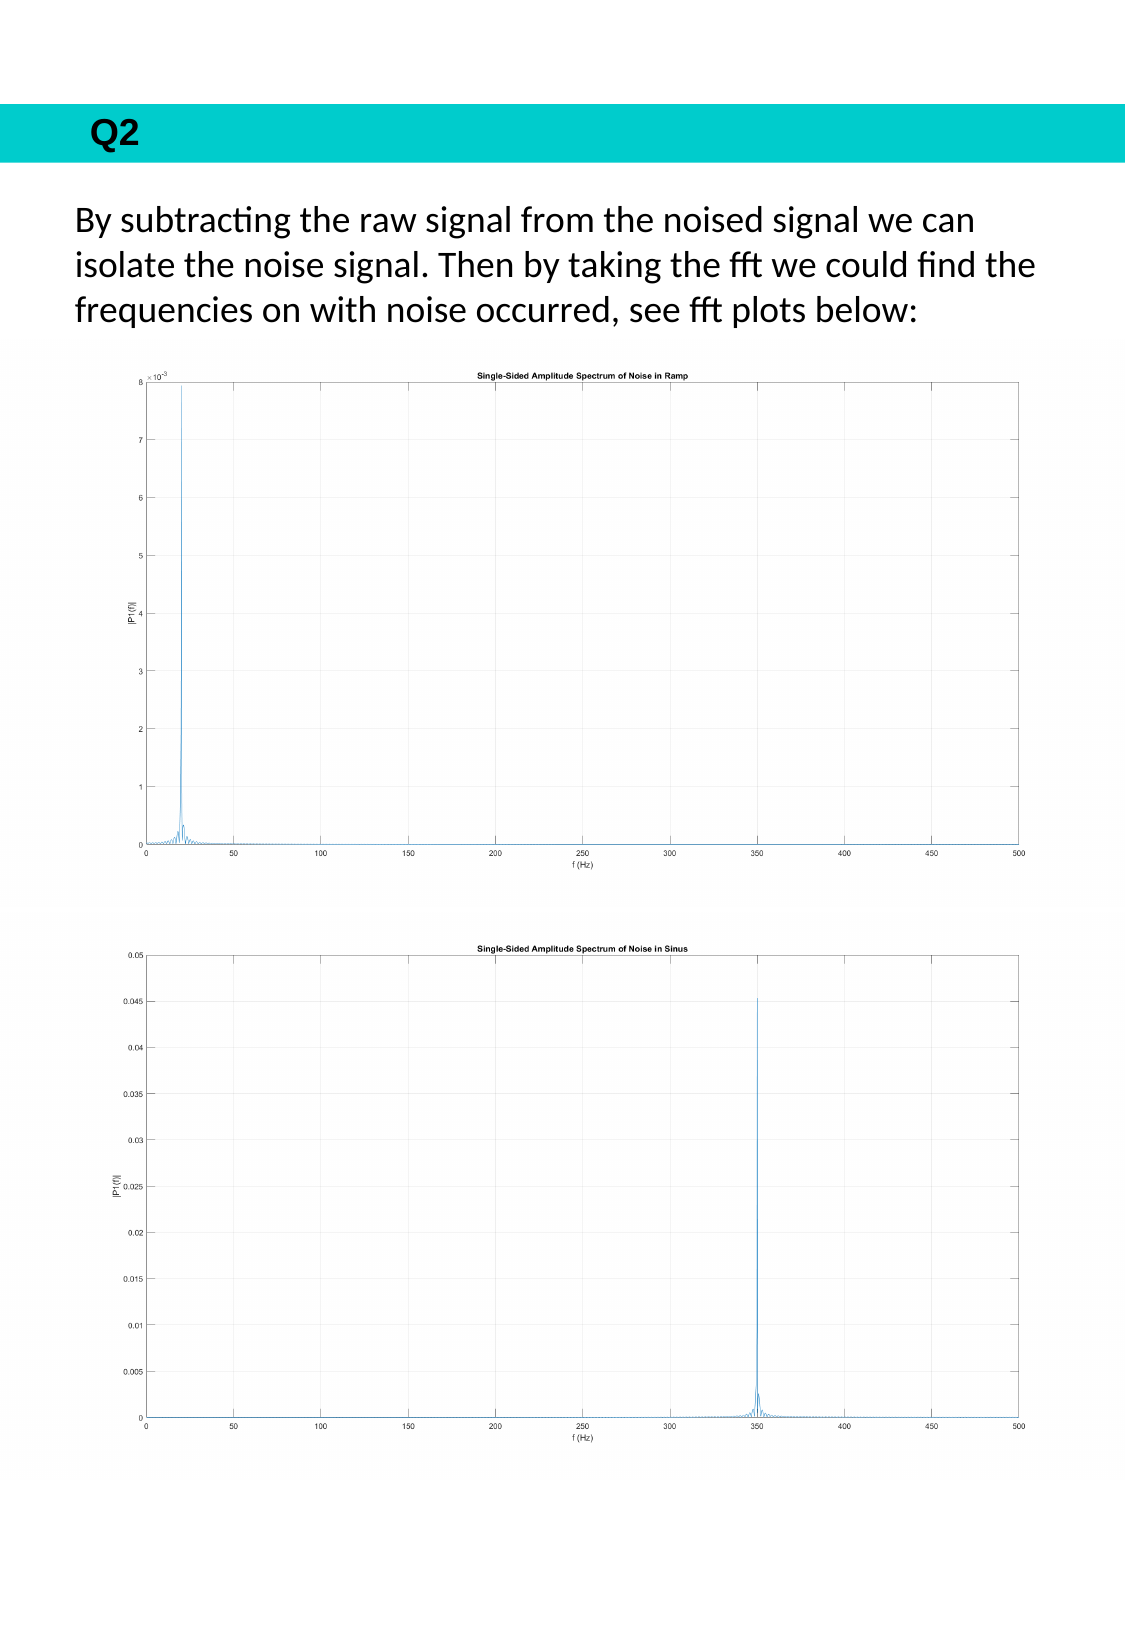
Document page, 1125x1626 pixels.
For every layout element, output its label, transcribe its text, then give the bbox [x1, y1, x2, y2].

picture [0, 339, 1125, 907]
text_box Q2 [0, 104, 1125, 163]
picture [0, 912, 1125, 1480]
text_box By subtracting the raw signal from the noised signal we can isolate the noise signal. Then by taking the fft we could find the frequencies on with noise occurred, see fft plots below: [59, 187, 1066, 339]
